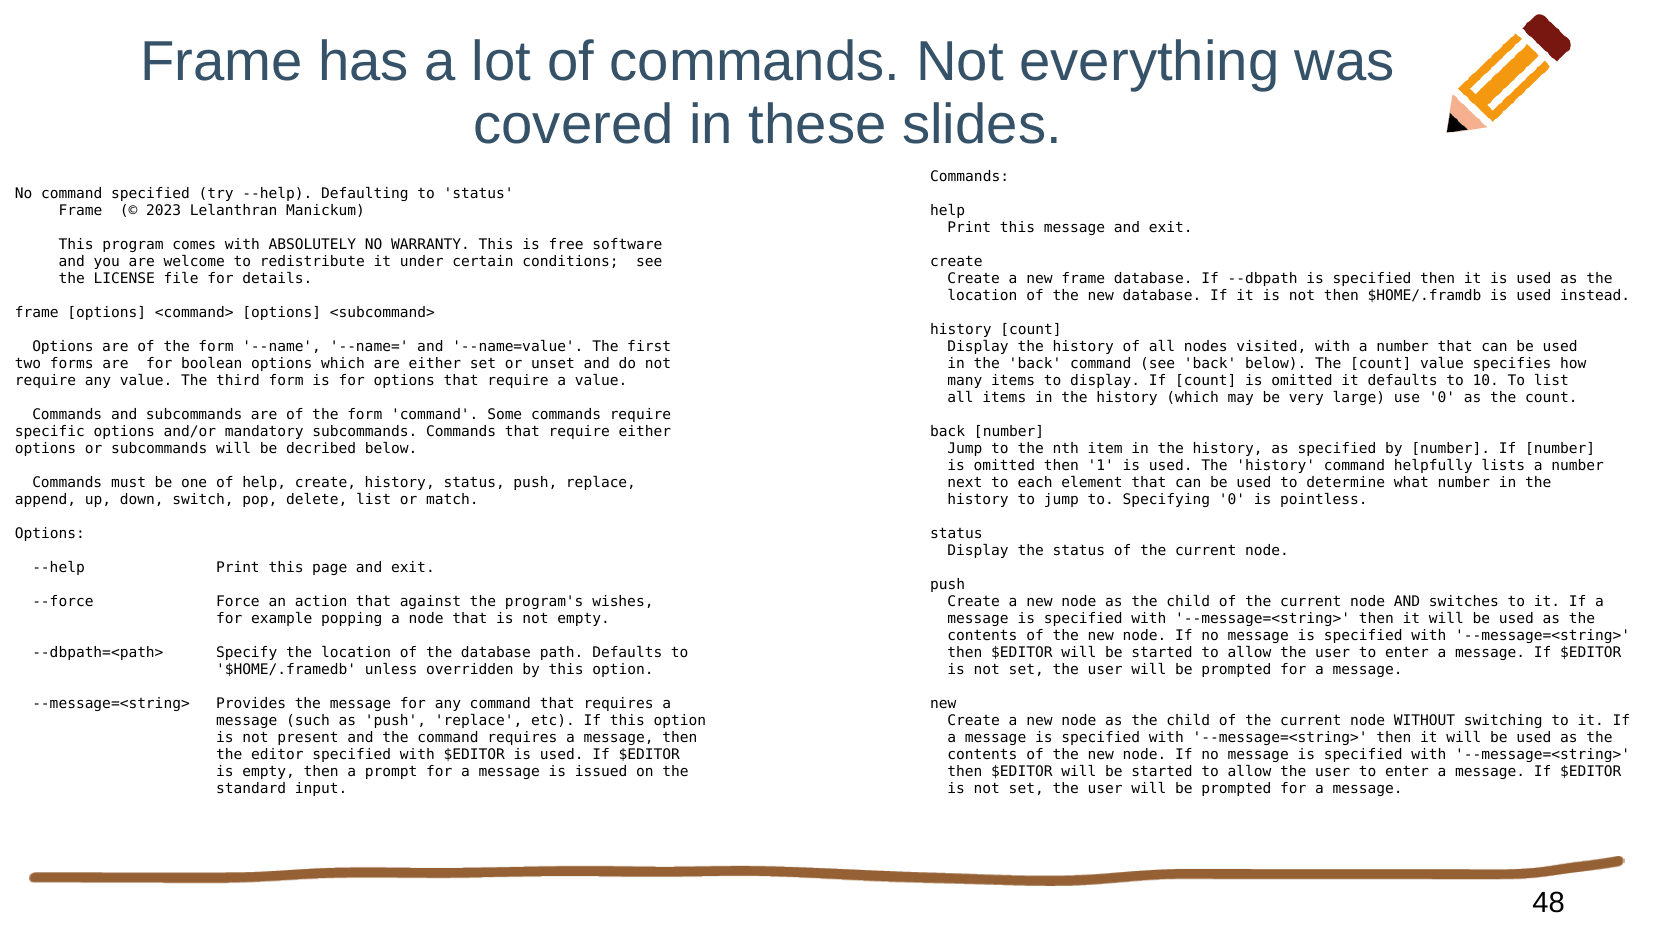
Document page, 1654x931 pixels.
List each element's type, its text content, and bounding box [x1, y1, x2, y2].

text_box No command specified (try --help). Defaulting to 'status' Frame (© 2023 Lelanthran Manickum) This program comes with ABSOLUTELY NO WARRANTY. This is free software and you are welcome to redistribute it under certain conditions; see the LICENSE file for details. frame [options] <command> [options] <subcommand> Options are of the form '--name', '--name=' and '--name=value'. The first two forms are for boolean options which are either set or unset and do not require any value. The third form is for options that require a value. Commands and subcommands are of the form 'command'. Some commands require specific options and/or mandatory subcommands. Commands that require either options or subcommands will be decribed below. Commands must be one of help, create, history, status, push, replace, append, up, down, switch, pop, delete, list or match. Options: --help Print this page and exit. --force Force an action that against the program's wishes, for example popping a node that is not empty. --dbpath=<path> Specify the location of the database path. Defaults to '$HOME/.framedb' unless overridden by this option. --message=<string> Provides the message for any command that requires a message (such as 'push', 'replace', etc). If this option is not present and the command requires a message, then the editor specified with $EDITOR is used. If $EDITOR is empty, then a prompt for a message is issued on the standard input. [0, 177, 721, 839]
text_box Commands: help Print this message and exit. create Create a new frame database. If --dbpath is specified then it is used as the location of the new database. If it is not then $HOME/.framdb is used instead. history [count] Display the history of all nodes visited, with a number that can be used in the 'back' command (see 'back' below). The [count] value specifies how many items to display. If [count] is omitted it defaults to 10. To list all items in the history (which may be very large) use '0' as the count. back [number] Jump to the nth item in the history, as specified by [number]. If [number] is omitted then '1' is used. The 'history' command helpfully lists a number next to each element that can be used to determine what number in the history to jump to. Specifying '0' is pointless. status Display the status of the current node. push Create a new node as the child of the current node AND switches to it. If a message is specified with '--message=<string>' then it will be used as the contents of the new node. If no message is specified with '--message=<string>' then $EDITOR will be started to allow the user to enter a message. If $EDITOR is not set, the user will be prompted for a message. new Create a new node as the child of the current node WITHOUT switching to it. If a message is specified with '--message=<string>' then it will be used as the contents of the new node. If no message is specified with '--message=<string>' then $EDITOR will be started to allow the user to enter a message. If $EDITOR is not set, the user will be prompted for a message. [915, 160, 1645, 839]
picture [29, 856, 1625, 886]
title Frame has a lot of commands. Not everything was covered in these slides. [88, 29, 1447, 237]
picture [1446, 14, 1571, 133]
